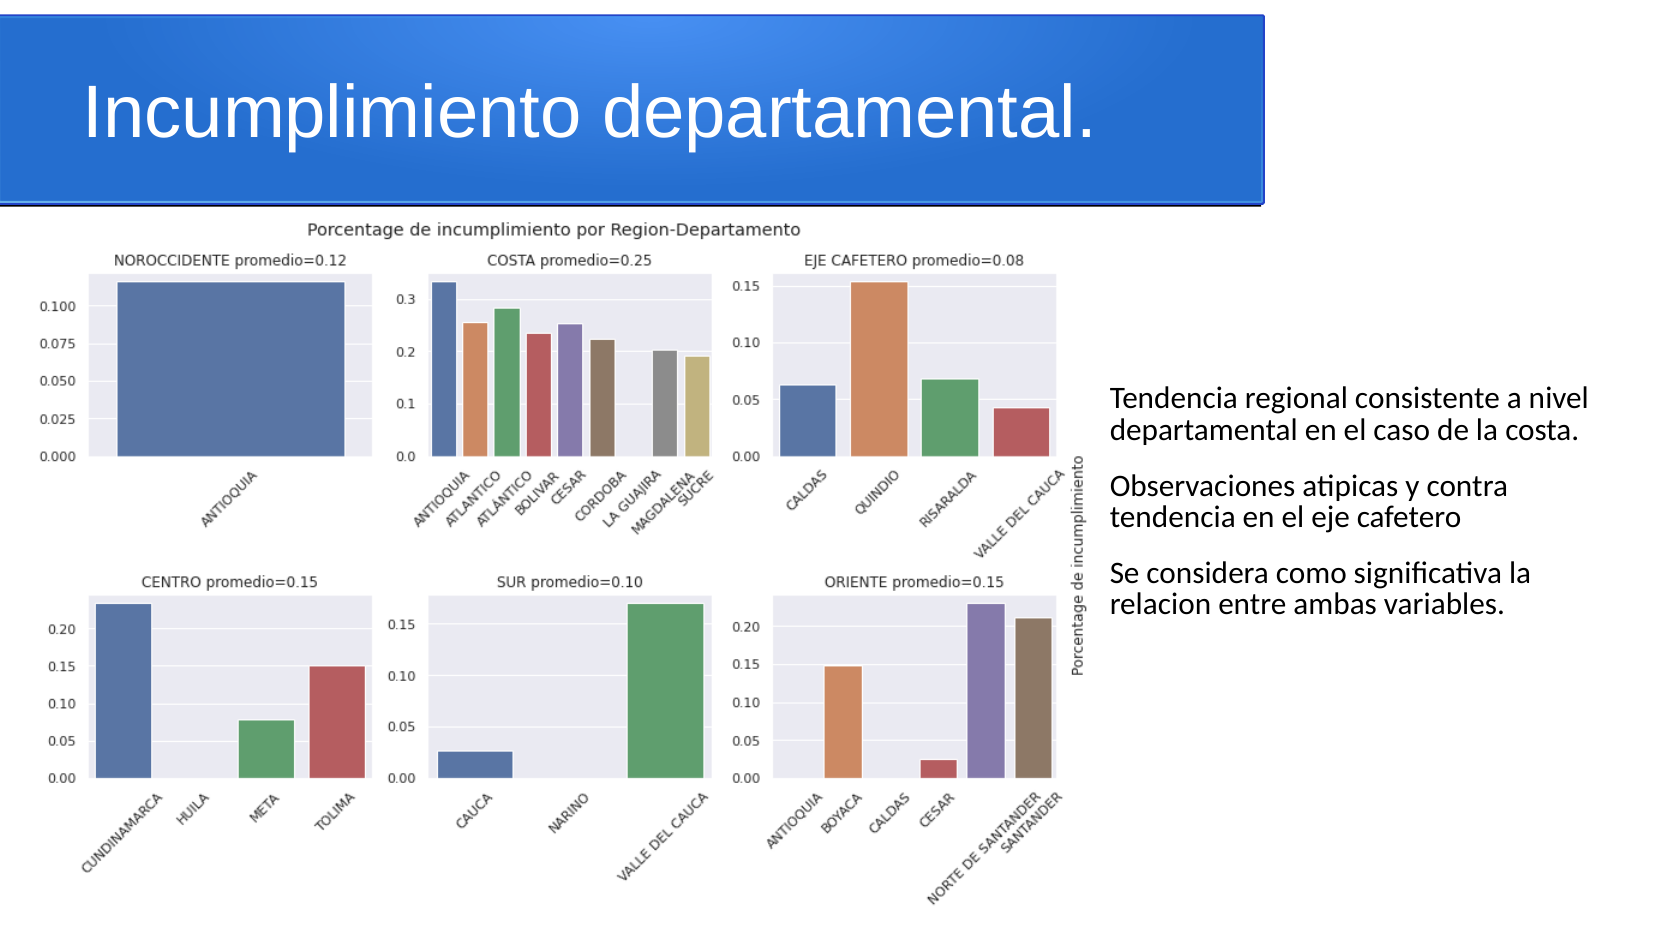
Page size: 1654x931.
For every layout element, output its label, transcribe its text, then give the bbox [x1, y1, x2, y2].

picture [30, 214, 1096, 916]
text_box Tendencia regional consistente a nivel departamental en el caso de la costa. Observaciones atipicas y contra tendencia en el eje cafetero Se considera como significativa la relacion entre ambas variables. [1095, 378, 1654, 631]
title Incumplimiento departamental. [82, 35, 1235, 189]
